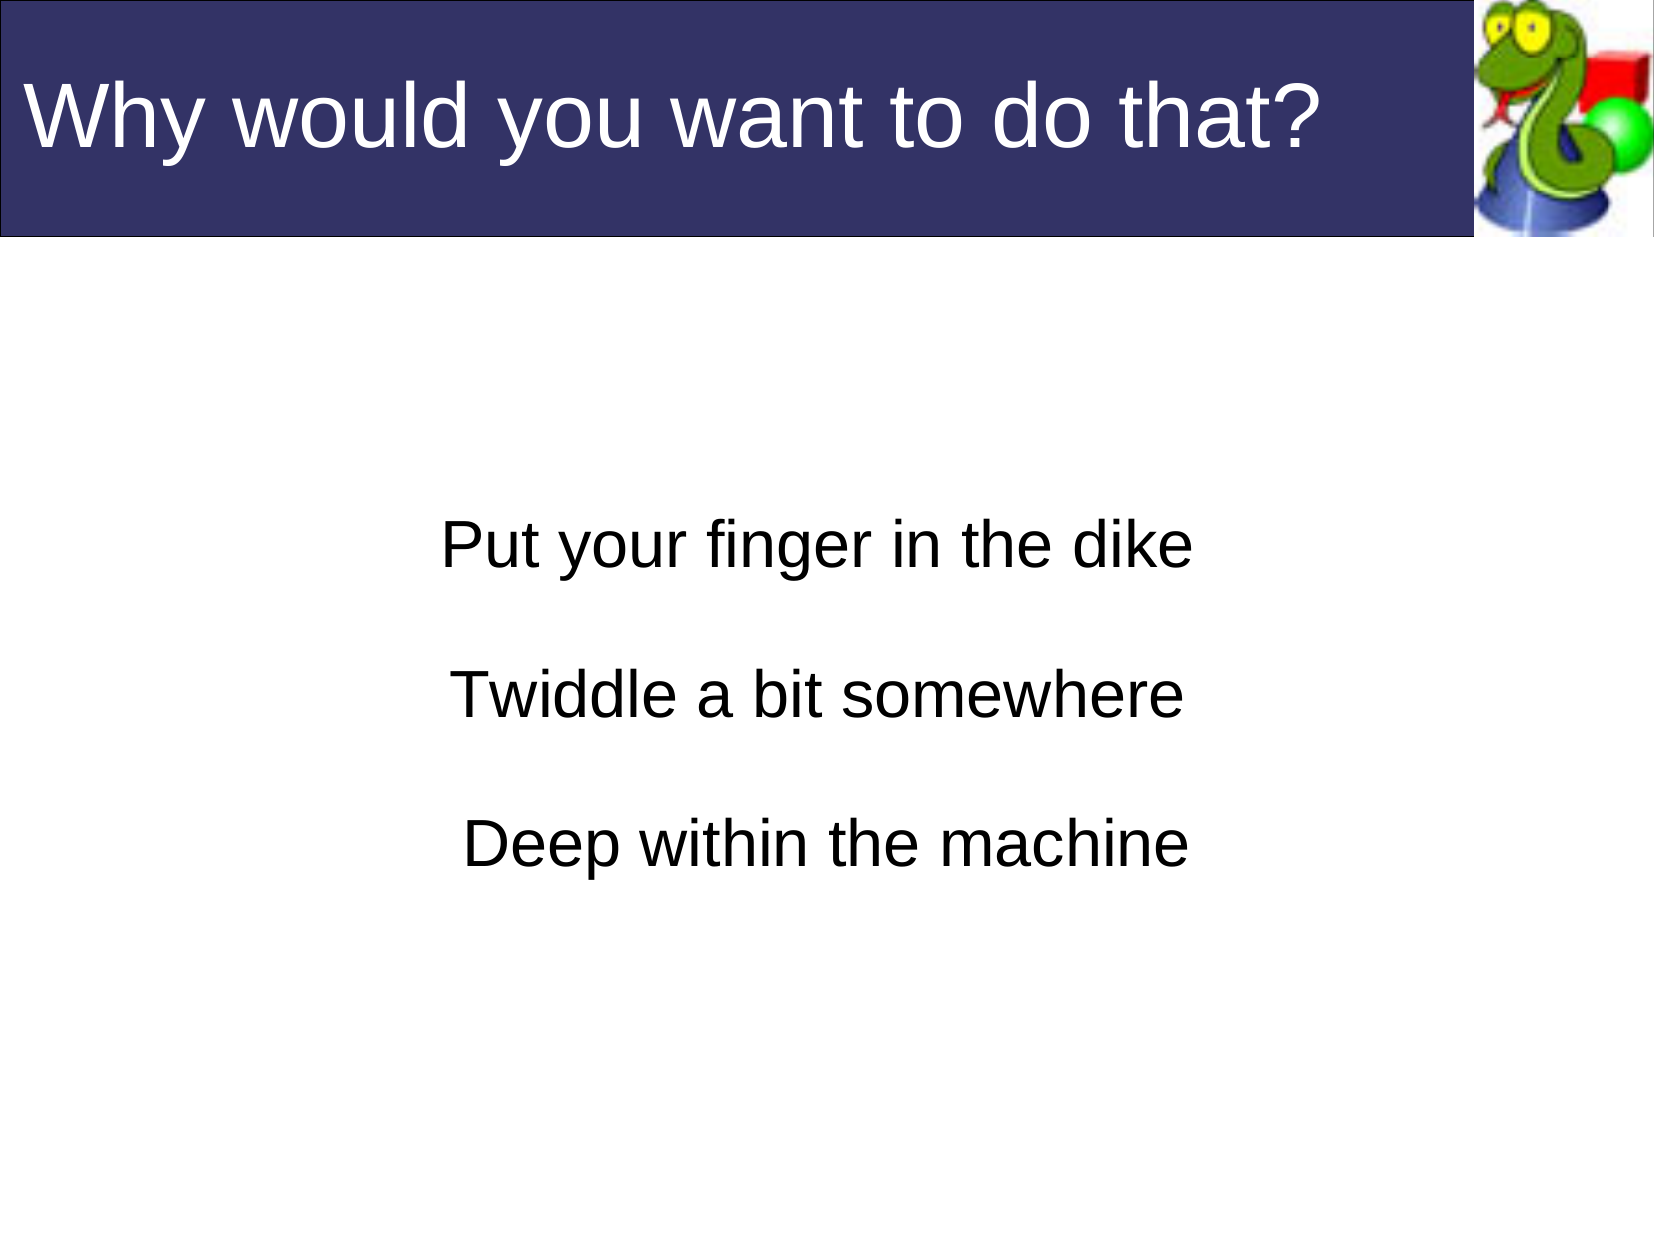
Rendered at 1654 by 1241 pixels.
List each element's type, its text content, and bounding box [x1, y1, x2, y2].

picture [1474, 0, 1654, 237]
subtitle Put your finger in the dike Twiddle a bit somewhere Deep within the machine [88, 442, 1565, 945]
title Why would you want to do that? [23, 11, 1477, 219]
